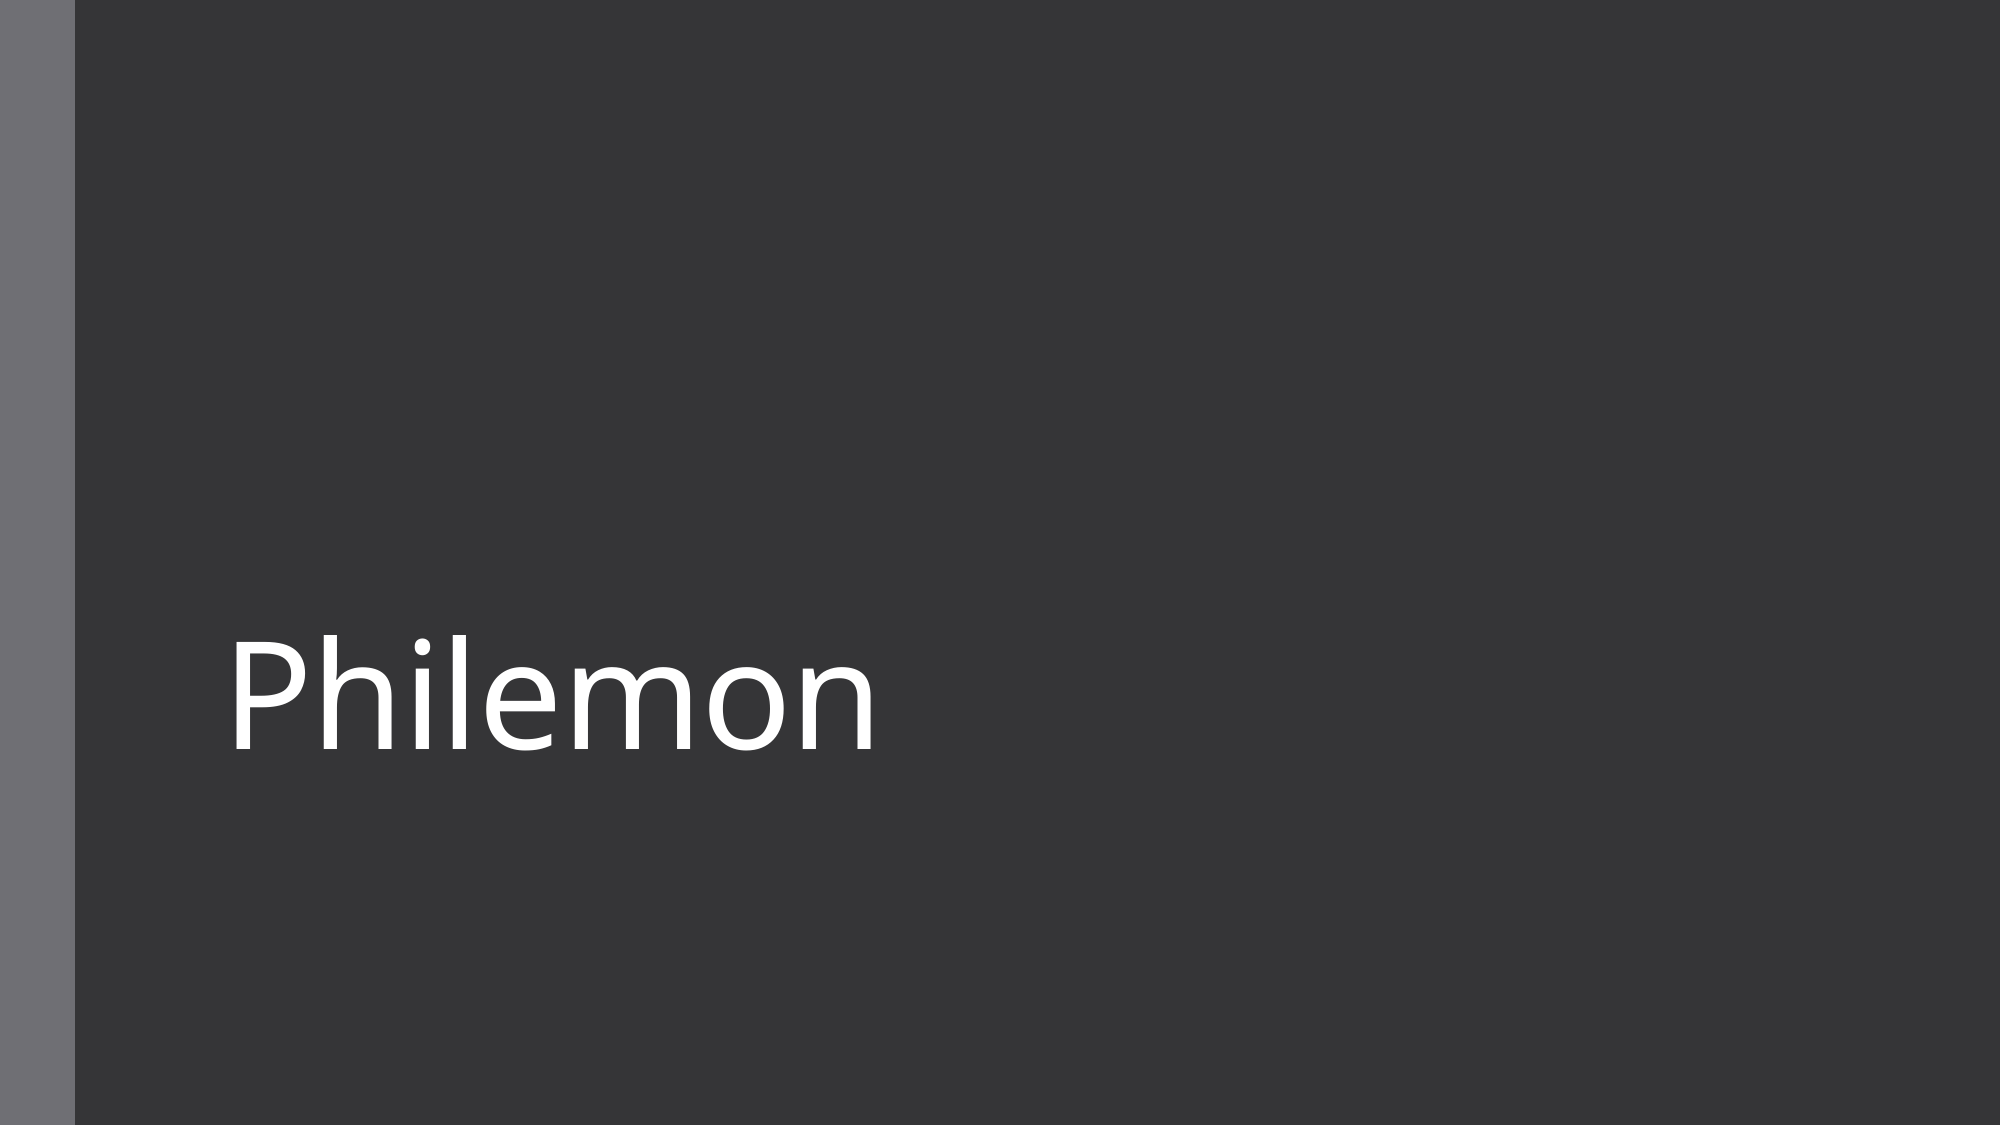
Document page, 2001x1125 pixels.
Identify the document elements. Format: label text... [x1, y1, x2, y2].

title Philemon [206, 124, 1752, 788]
